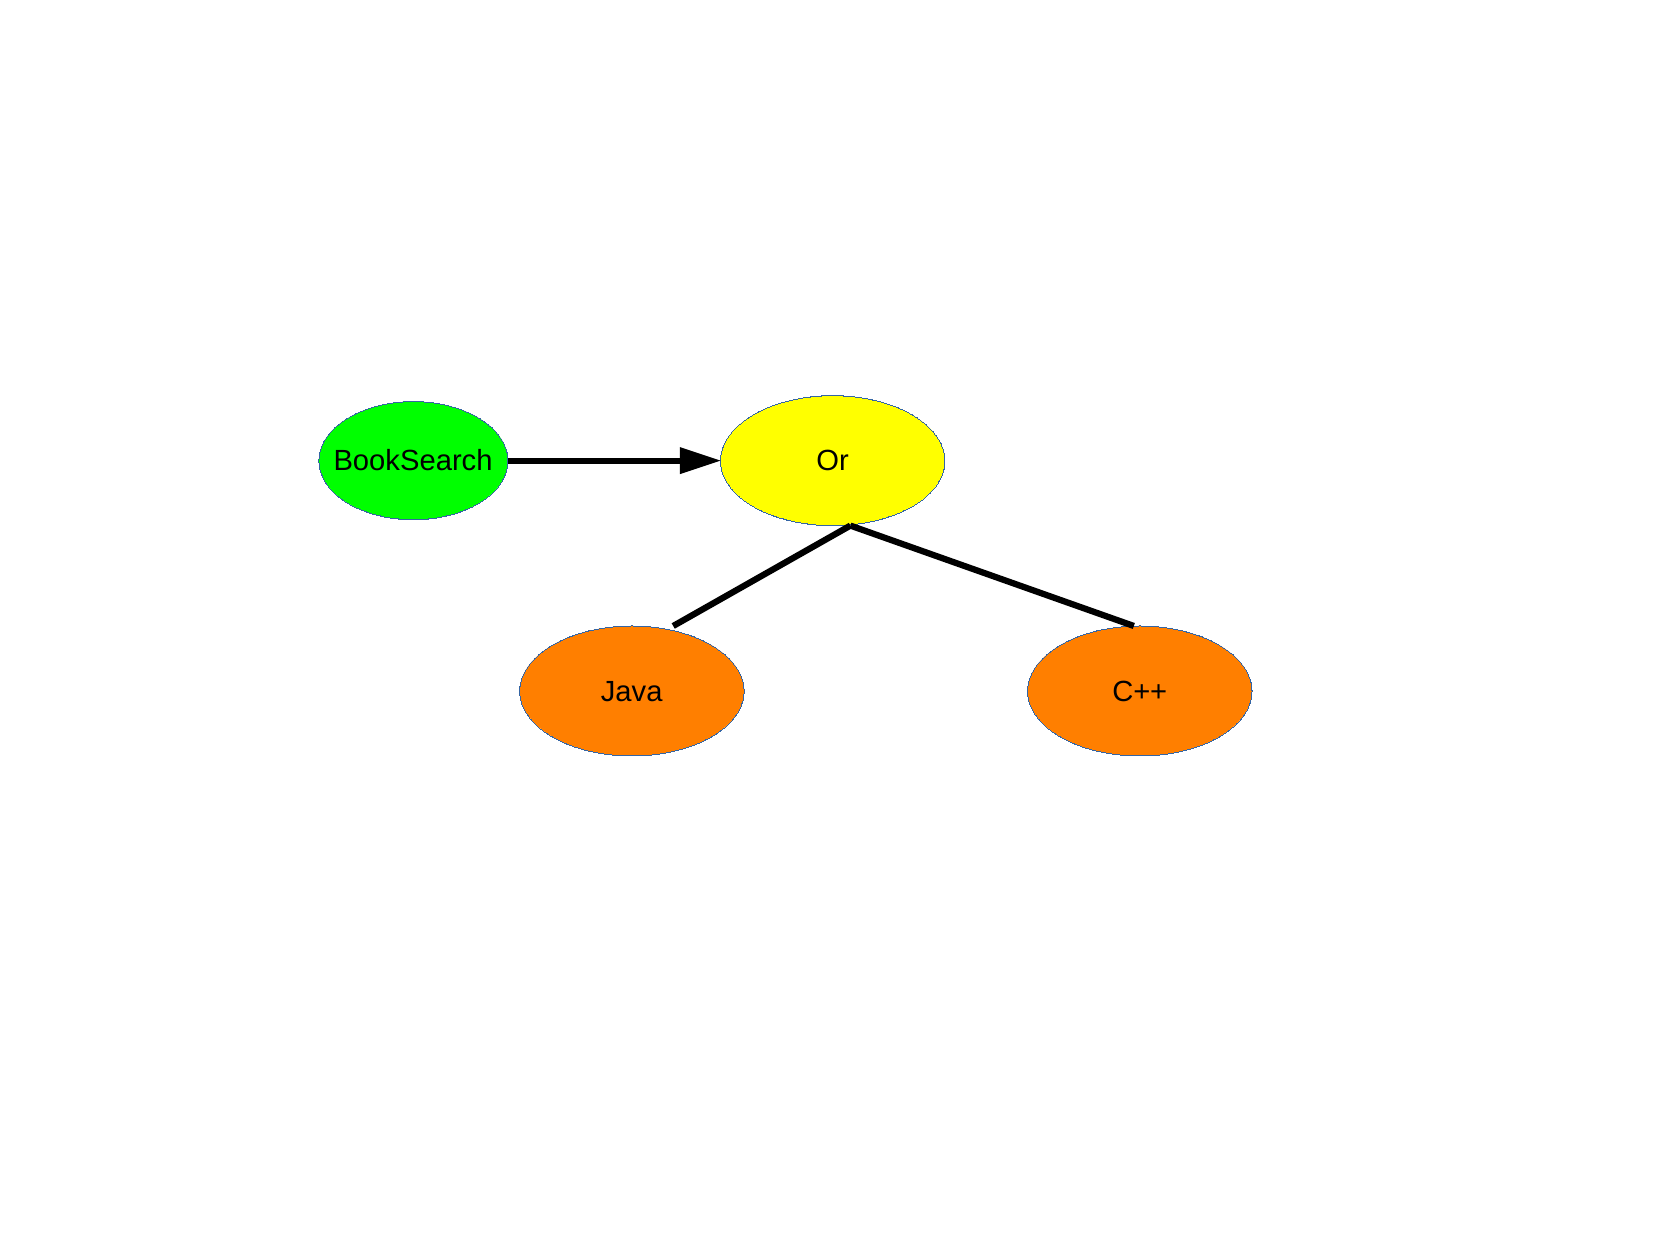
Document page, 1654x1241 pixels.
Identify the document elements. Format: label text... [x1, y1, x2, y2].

text_box C++ [1027, 625, 1253, 756]
text_box Or [720, 395, 945, 526]
text_box Java [519, 625, 745, 756]
text_box BookSearch [318, 401, 508, 520]
